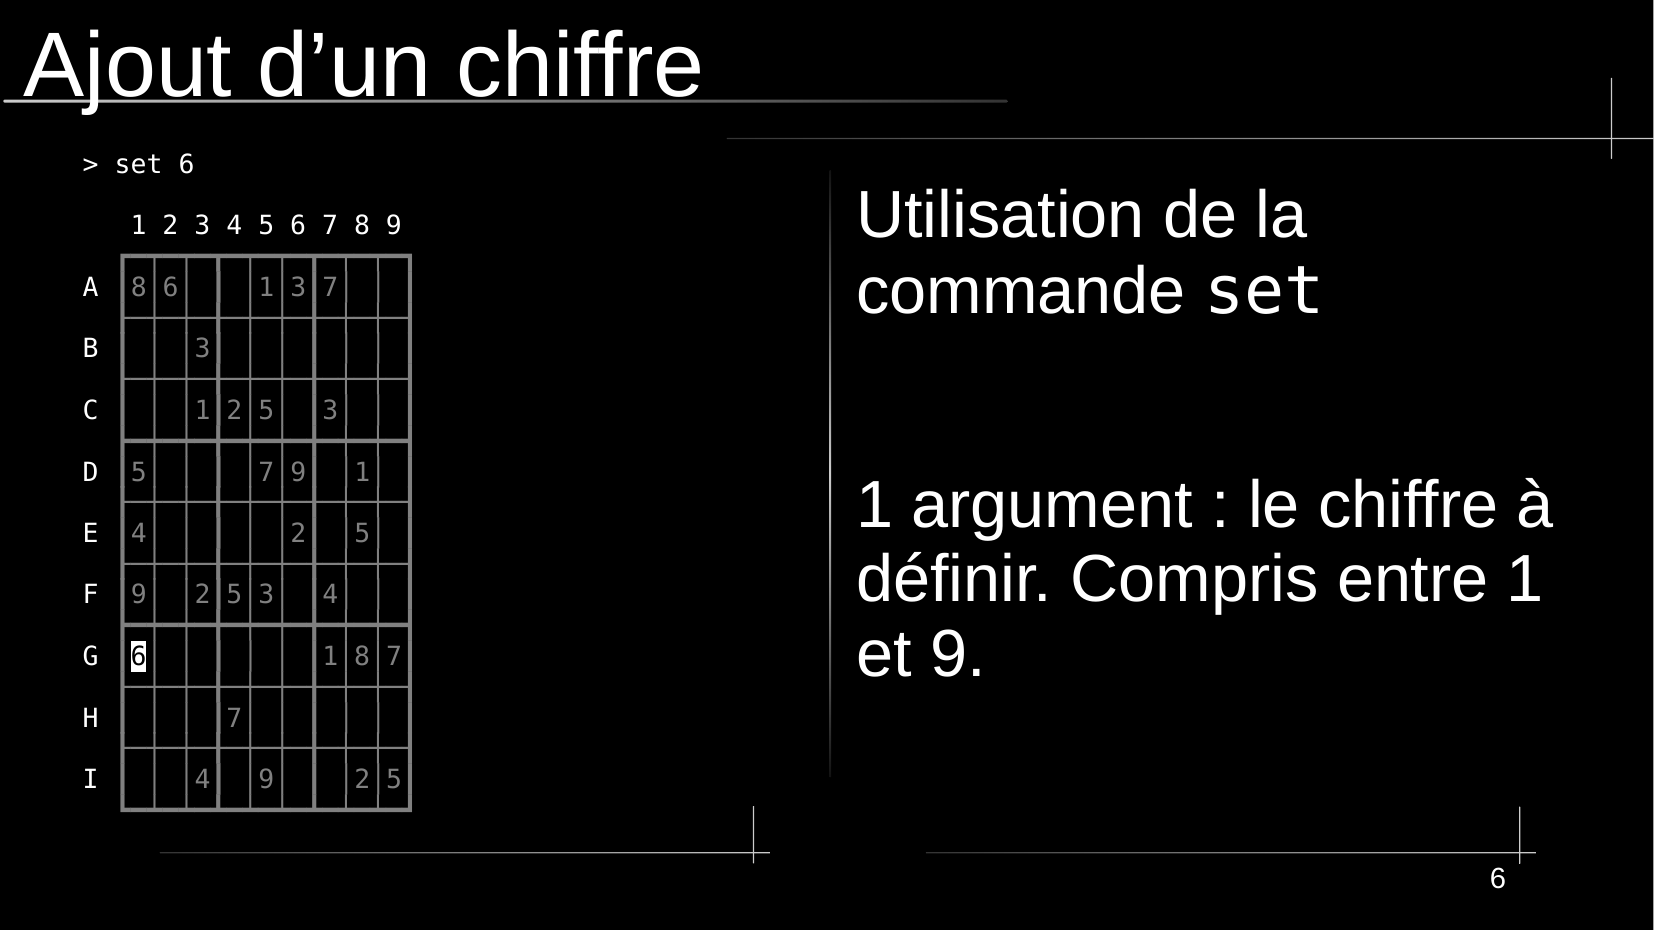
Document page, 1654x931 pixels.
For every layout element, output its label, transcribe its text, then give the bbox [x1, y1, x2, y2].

title Ajout d’un chiffre [23, 11, 1589, 119]
list Utilisation de la commande set 1 argument : le chiffre à définir. Compris entre 1 et 9. [856, 177, 1595, 827]
list > set 6 1 2 3 4 5 6 7 8 9 ┏━┯━┯━┳━┯━┯━┳━┯━┯━┓ A ┃8│6│ ┃ │1│3┃7│ │ ┃ ┠─┼─┼─╂─┼─┼─╂─┼─┼─┨ B ┃ │ │3┃ │ │ ┃ │ │ ┃ ┠─┼─┼─╂─┼─┼─╂─┼─┼─┨ C ┃ │ │1┃2│5│ ┃3│ │ ┃ ┣━┿━┿━╋━┿━┿━╋━┿━┿━┫ D ┃5│ │ ┃ │7│9┃ │1│ ┃ ┠─┼─┼─╂─┼─┼─╂─┼─┼─┨ E ┃4│ │ ┃ │ │2┃ │5│ ┃ ┠─┼─┼─╂─┼─┼─╂─┼─┼─┨ F ┃9│ │2┃5│3│ ┃4│ │ ┃ ┣━┿━┿━╋━┿━┿━╋━┿━┿━┫ G ┃6│ │ ┃ │ │ ┃1│8│7┃ ┠─┼─┼─╂─┼─┼─╂─┼─┼─┨ H ┃ │ │ ┃7│ │ ┃ │ │ ┃ ┠─┼─┼─╂─┼─┼─╂─┼─┼─┨ I ┃ │ │4┃ │9│ ┃ │2│5┃ ┗━┷━┷━┻━┷━┷━┻━┷━┷━┛ [82, 147, 827, 827]
